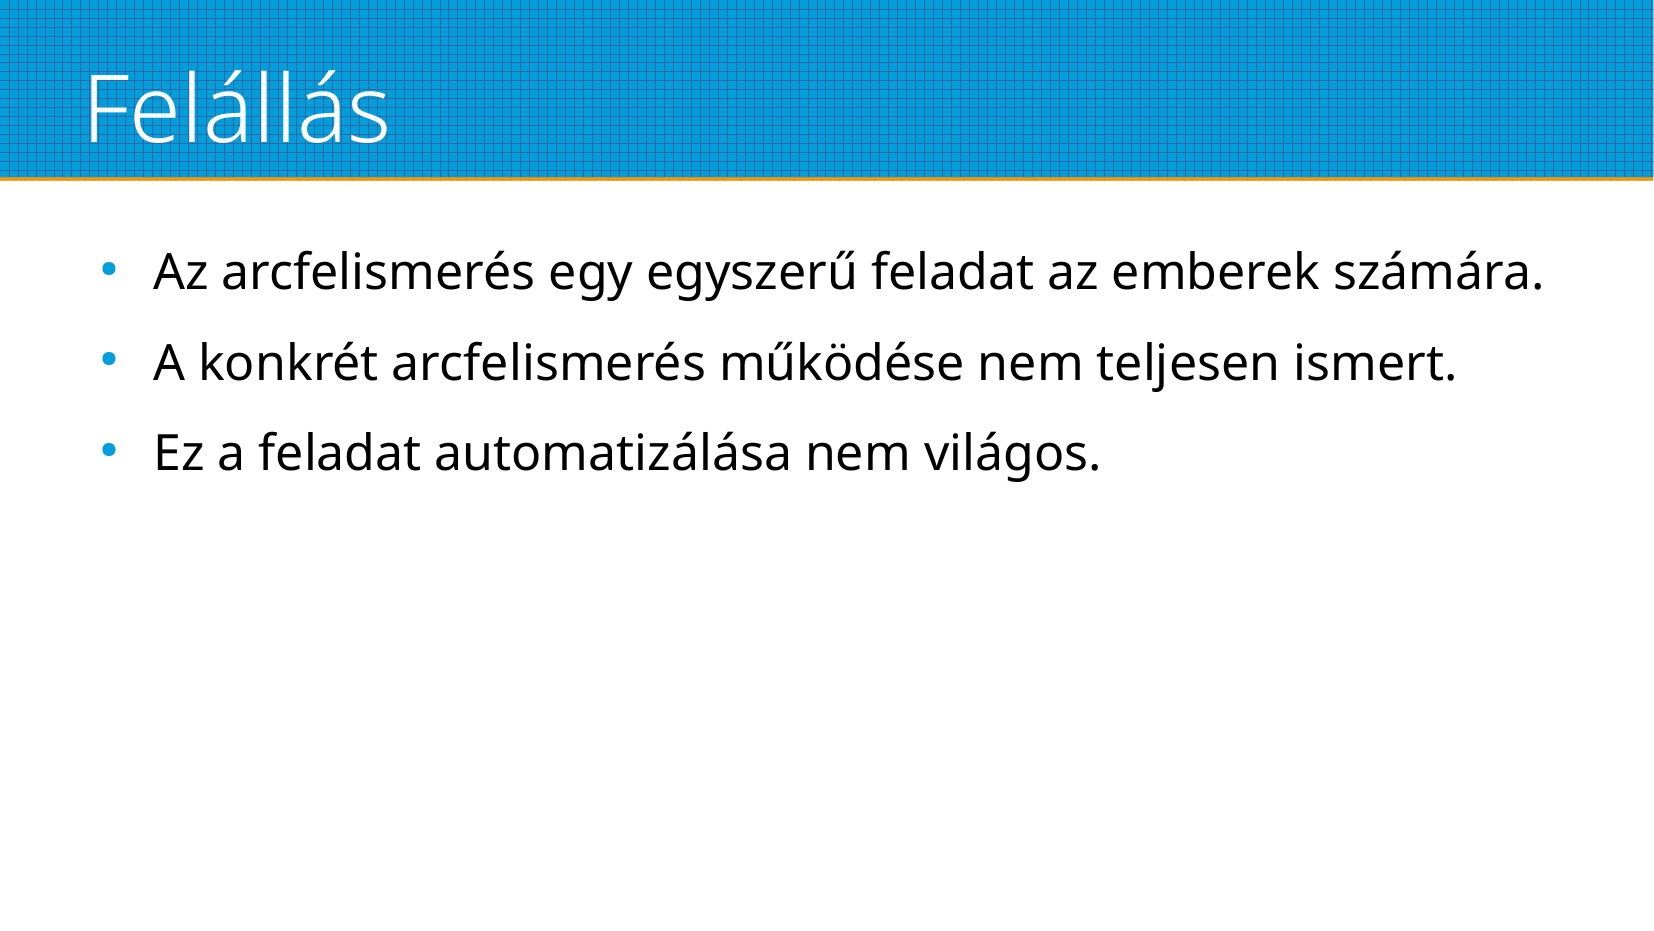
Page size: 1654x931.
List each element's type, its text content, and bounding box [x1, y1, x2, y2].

title Felállás [82, 14, 1571, 171]
list Az arcfelismerés egy egyszerű feladat az emberek számára. A konkrét arcfelismerés működése nem teljesen ismert. Ez a feladat automatizálása nem világos. [82, 236, 1563, 811]
